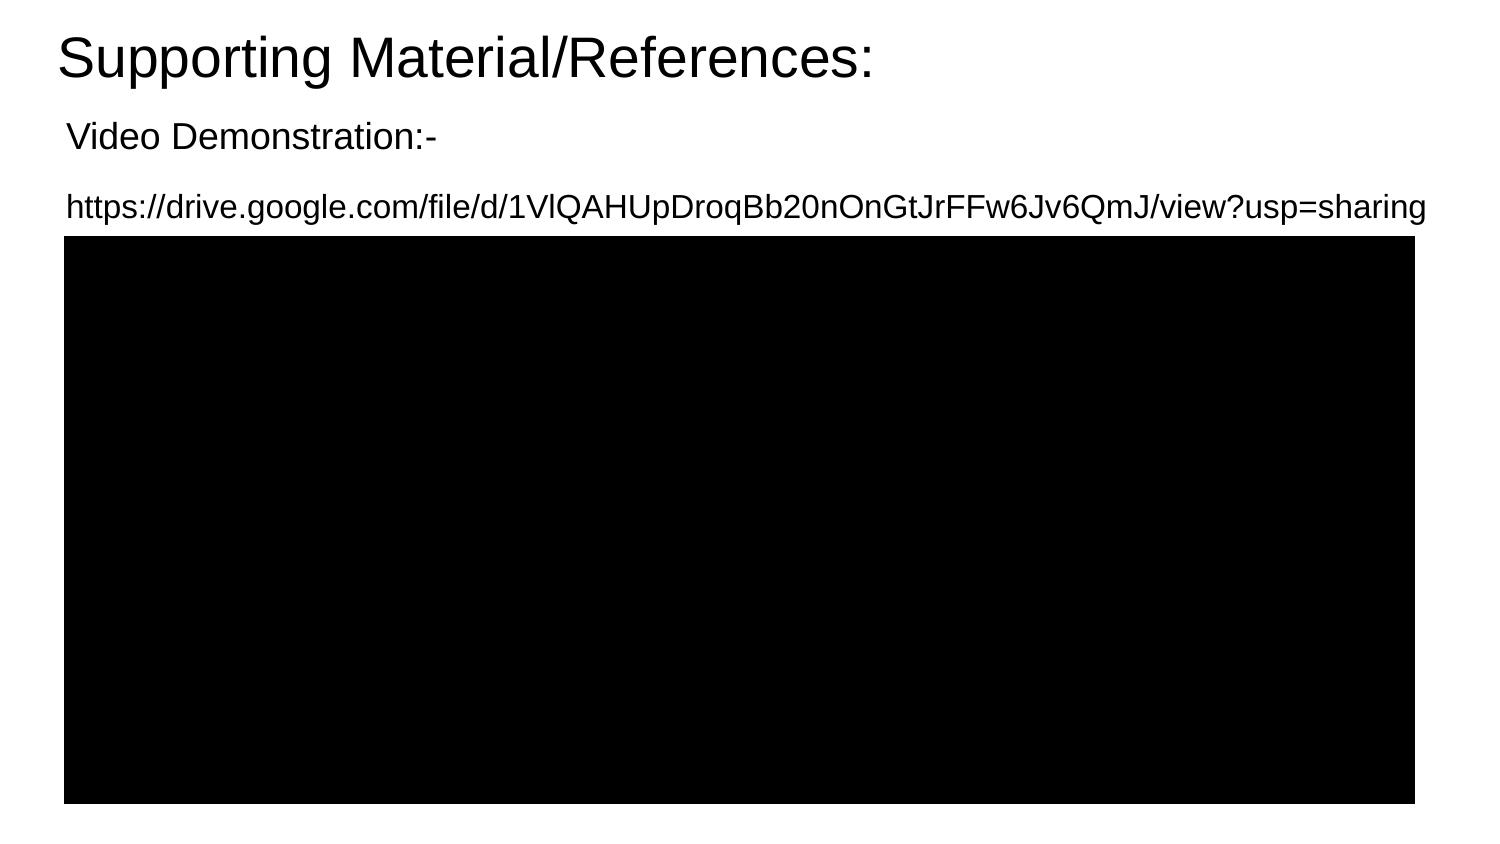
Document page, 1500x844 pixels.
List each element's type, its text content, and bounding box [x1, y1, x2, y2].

list Video Demonstration:- https://drive.google.com/file/d/1VlQAHUpDroqBb20nOnGtJrFFw6Jv6QmJ/view?usp=sharing [51, 94, 1449, 655]
title Supporting Material/References: [42, 10, 1441, 105]
picture [64, 236, 1415, 804]
